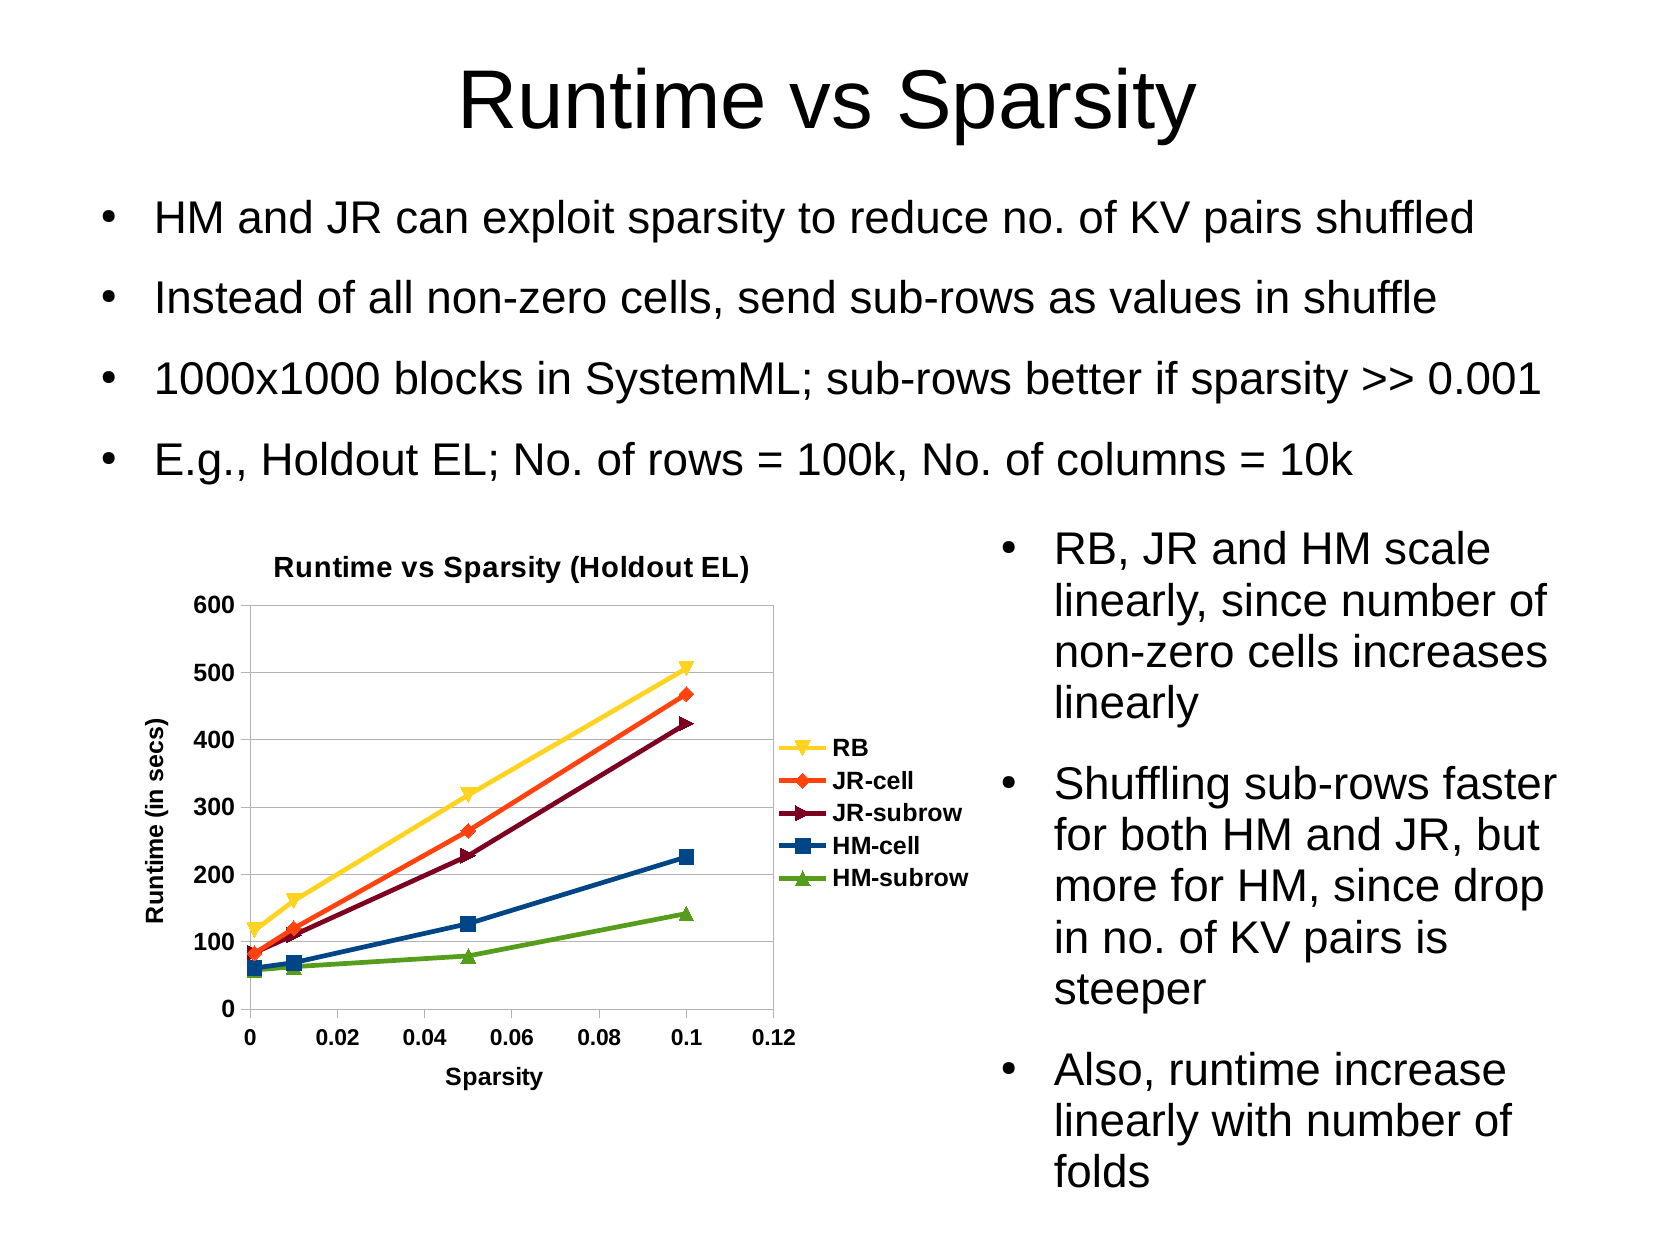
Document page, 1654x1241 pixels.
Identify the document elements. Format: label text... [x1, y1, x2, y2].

list RB, JR and HM scale linearly, since number of non-zero cells increases linearly Shuffling sub-rows faster for both HM and JR, but more for HM, since drop in no. of KV pairs is steeper Also, runtime increase linearly with number of folds [982, 523, 1583, 1195]
chart [88, 529, 982, 1098]
list HM and JR can exploit sparsity to reduce no. of KV pairs shuffled Instead of all non-zero cells, send sub-rows as values in shuffle 1000x1000 blocks in SystemML; sub-rows better if sparsity >> 0.001 E.g., Holdout EL; No. of rows = 100k, No. of columns = 10k [82, 191, 1583, 792]
title Runtime vs Sparsity [83, 50, 1572, 151]
